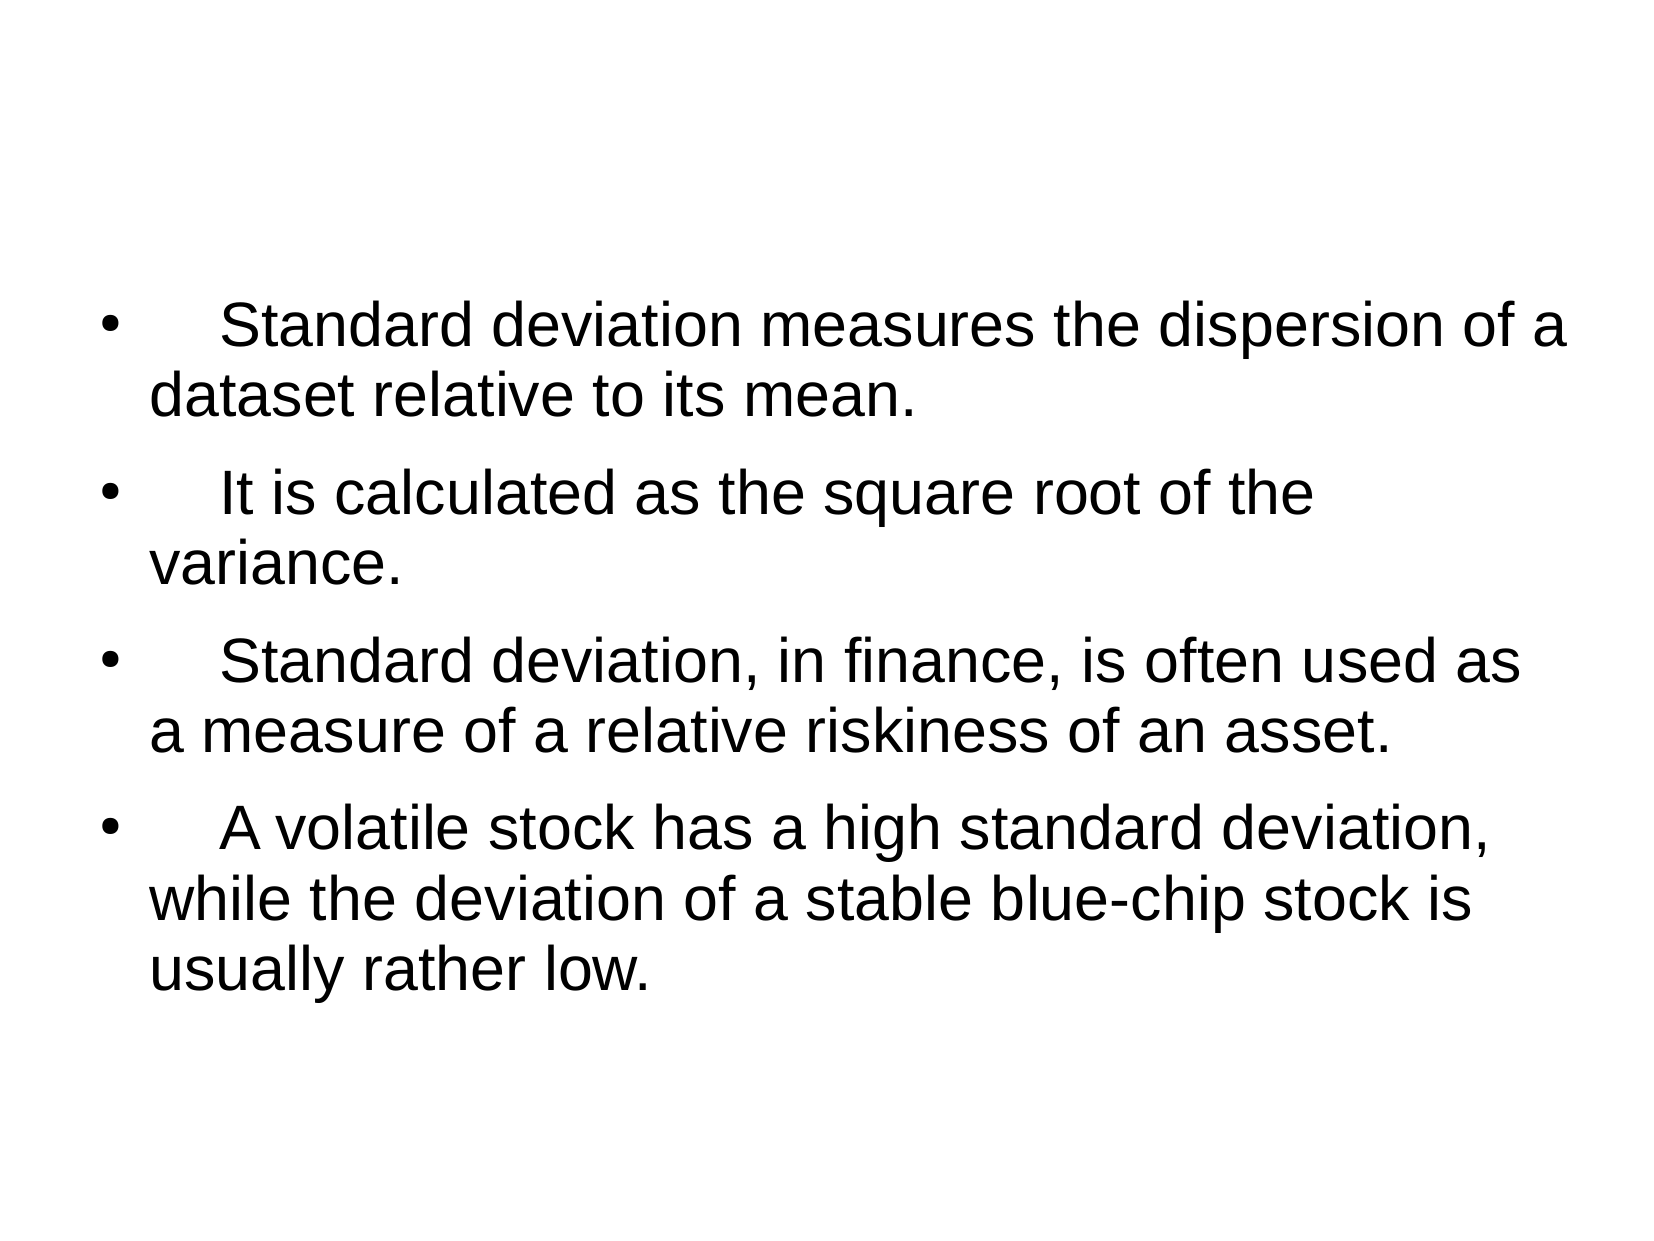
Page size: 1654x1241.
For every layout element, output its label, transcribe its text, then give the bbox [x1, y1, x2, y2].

list Standard deviation measures the dispersion of a dataset relative to its mean. It is calculated as the square root of the variance. Standard deviation, in finance, is often used as a measure of a relative riskiness of an asset. A volatile stock has a high standard deviation, while the deviation of a stable blue-chip stock is usually rather low. [82, 290, 1571, 1010]
